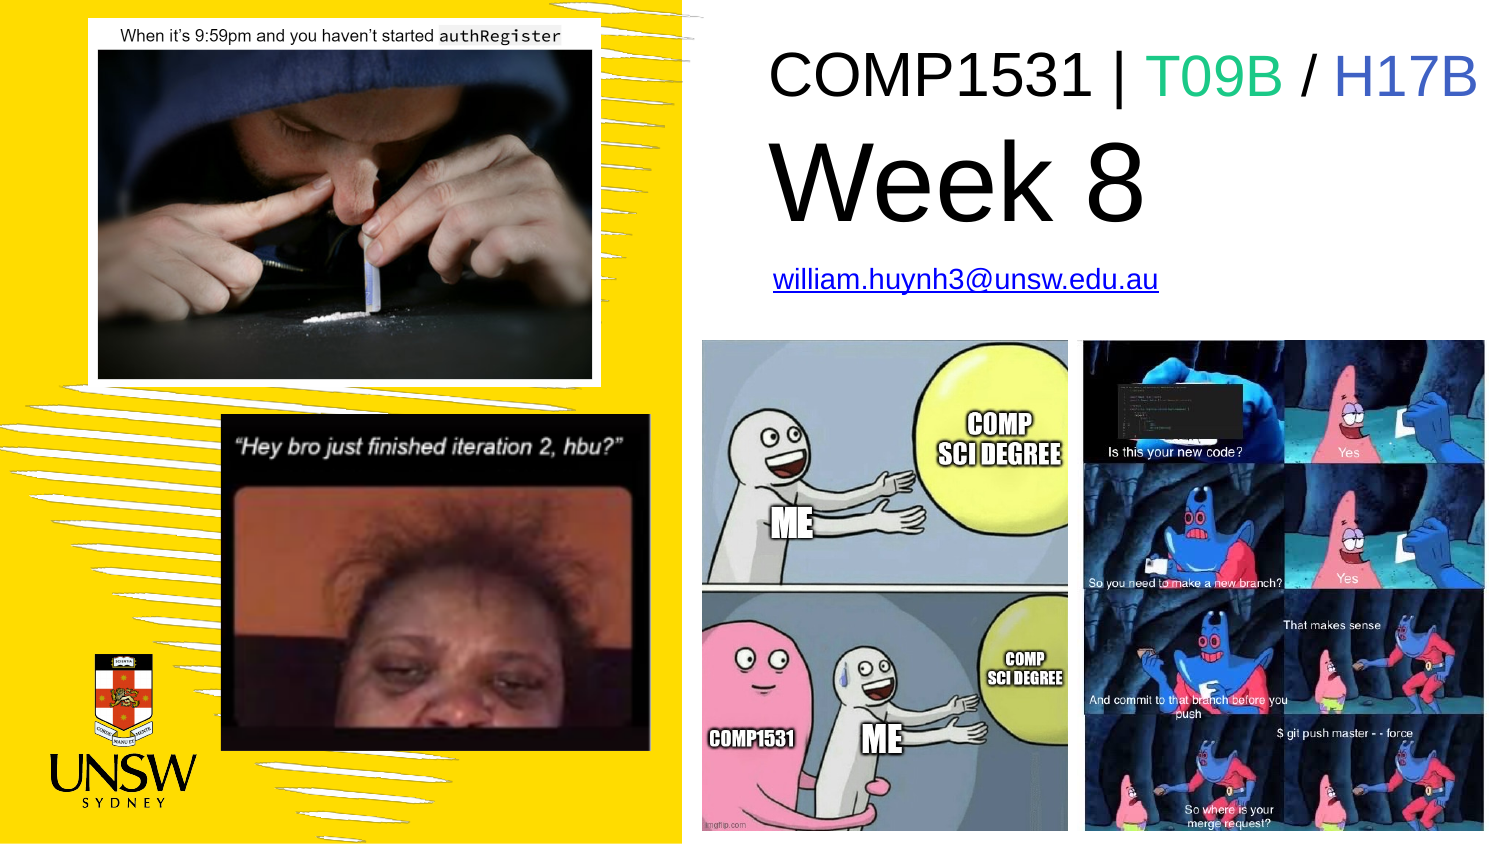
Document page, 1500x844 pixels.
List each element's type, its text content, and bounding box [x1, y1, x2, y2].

picture [1077, 340, 1489, 831]
picture [0, 0, 1068, 844]
text_box william.huynh3@unsw.edu.au [758, 245, 1449, 346]
title COMP1531 | T09B / H17B Week 8 [682, 5, 1500, 250]
